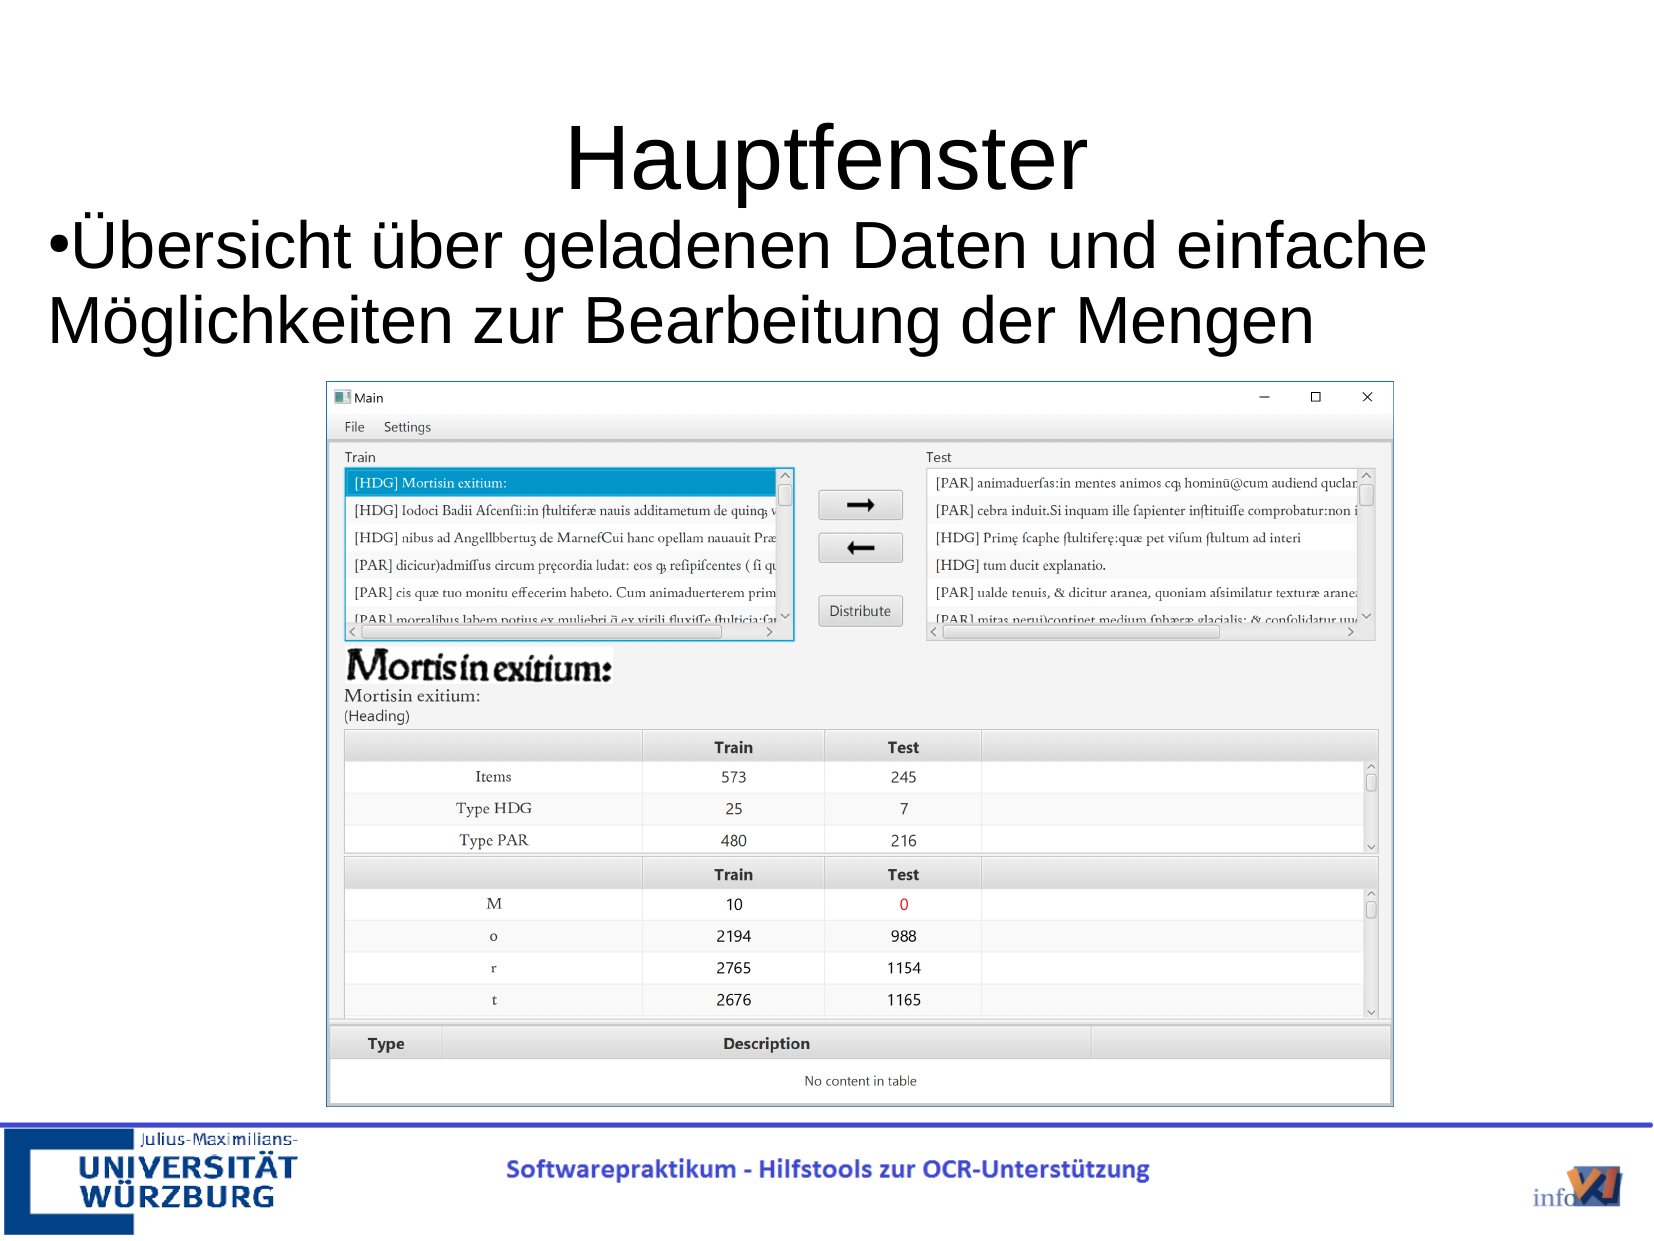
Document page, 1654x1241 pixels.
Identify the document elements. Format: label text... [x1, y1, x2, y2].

title Hauptfenster [82, 49, 1571, 208]
text_box Übersicht über geladenen Daten und einfache Möglichkeiten zur Bearbeitung der Mengen [47, 208, 1642, 1153]
